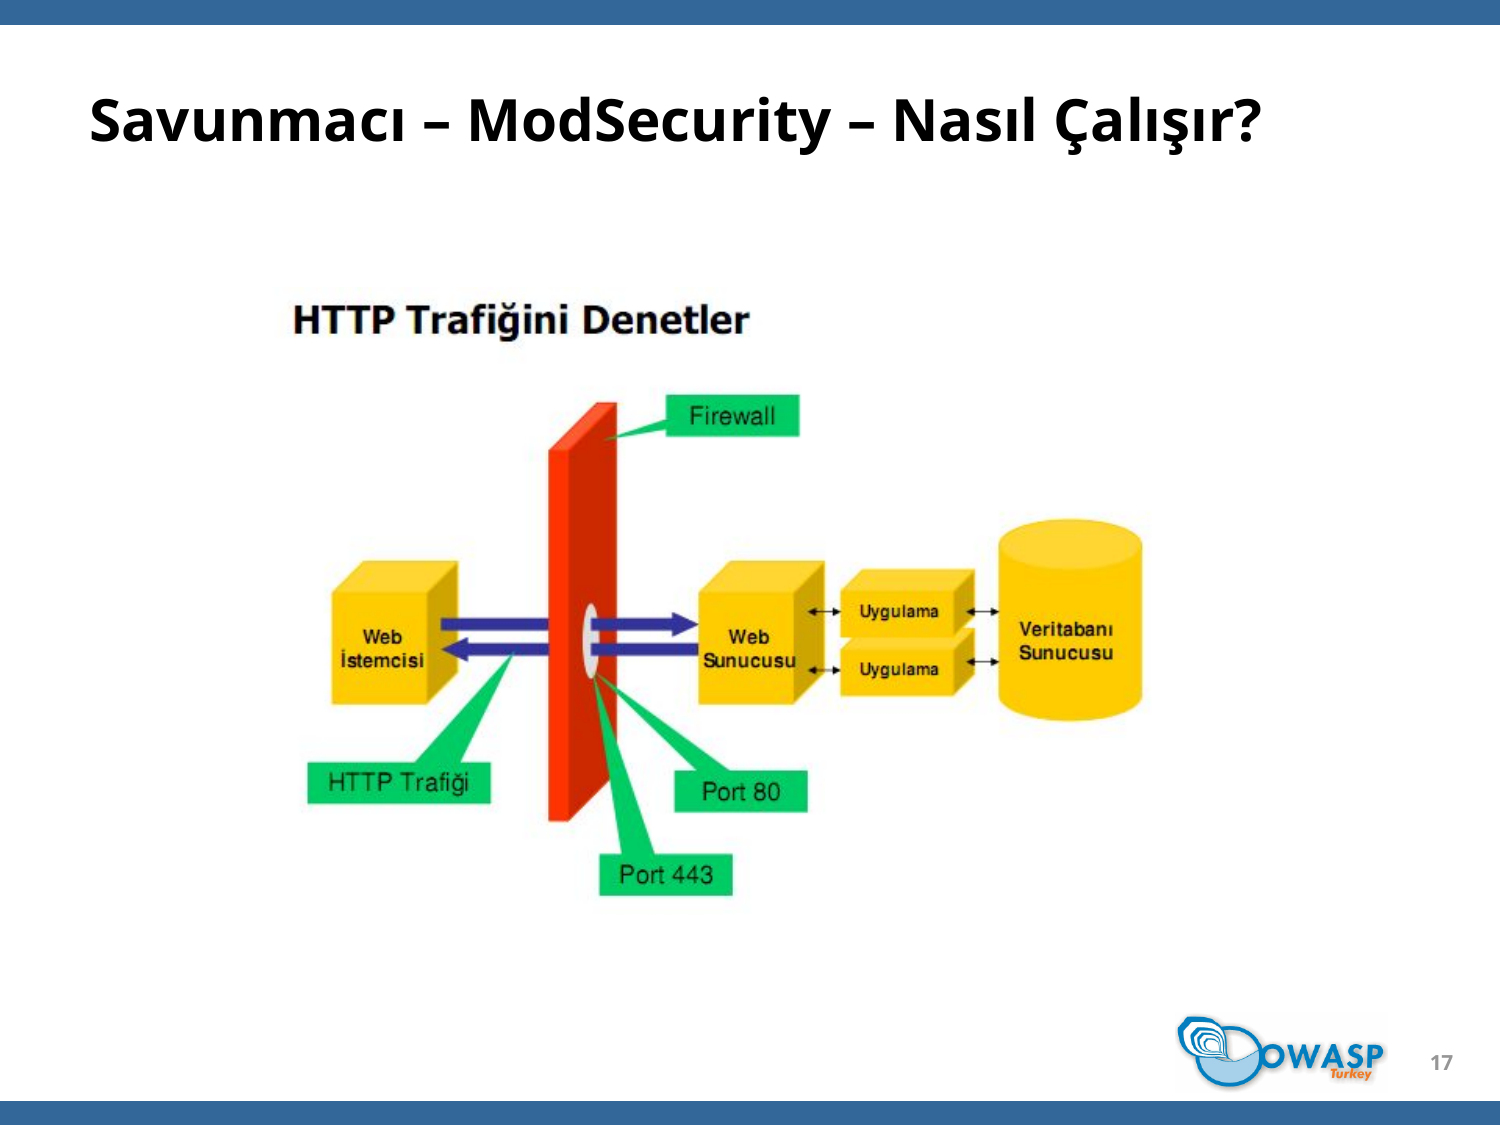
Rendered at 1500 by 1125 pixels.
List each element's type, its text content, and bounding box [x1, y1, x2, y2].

title Savunmacı – ModSecurity – Nasıl Çalışır? [75, 15, 1426, 205]
picture [225, 287, 1241, 918]
picture [1175, 1012, 1388, 1093]
text_box <number> [1408, 1034, 1475, 1082]
